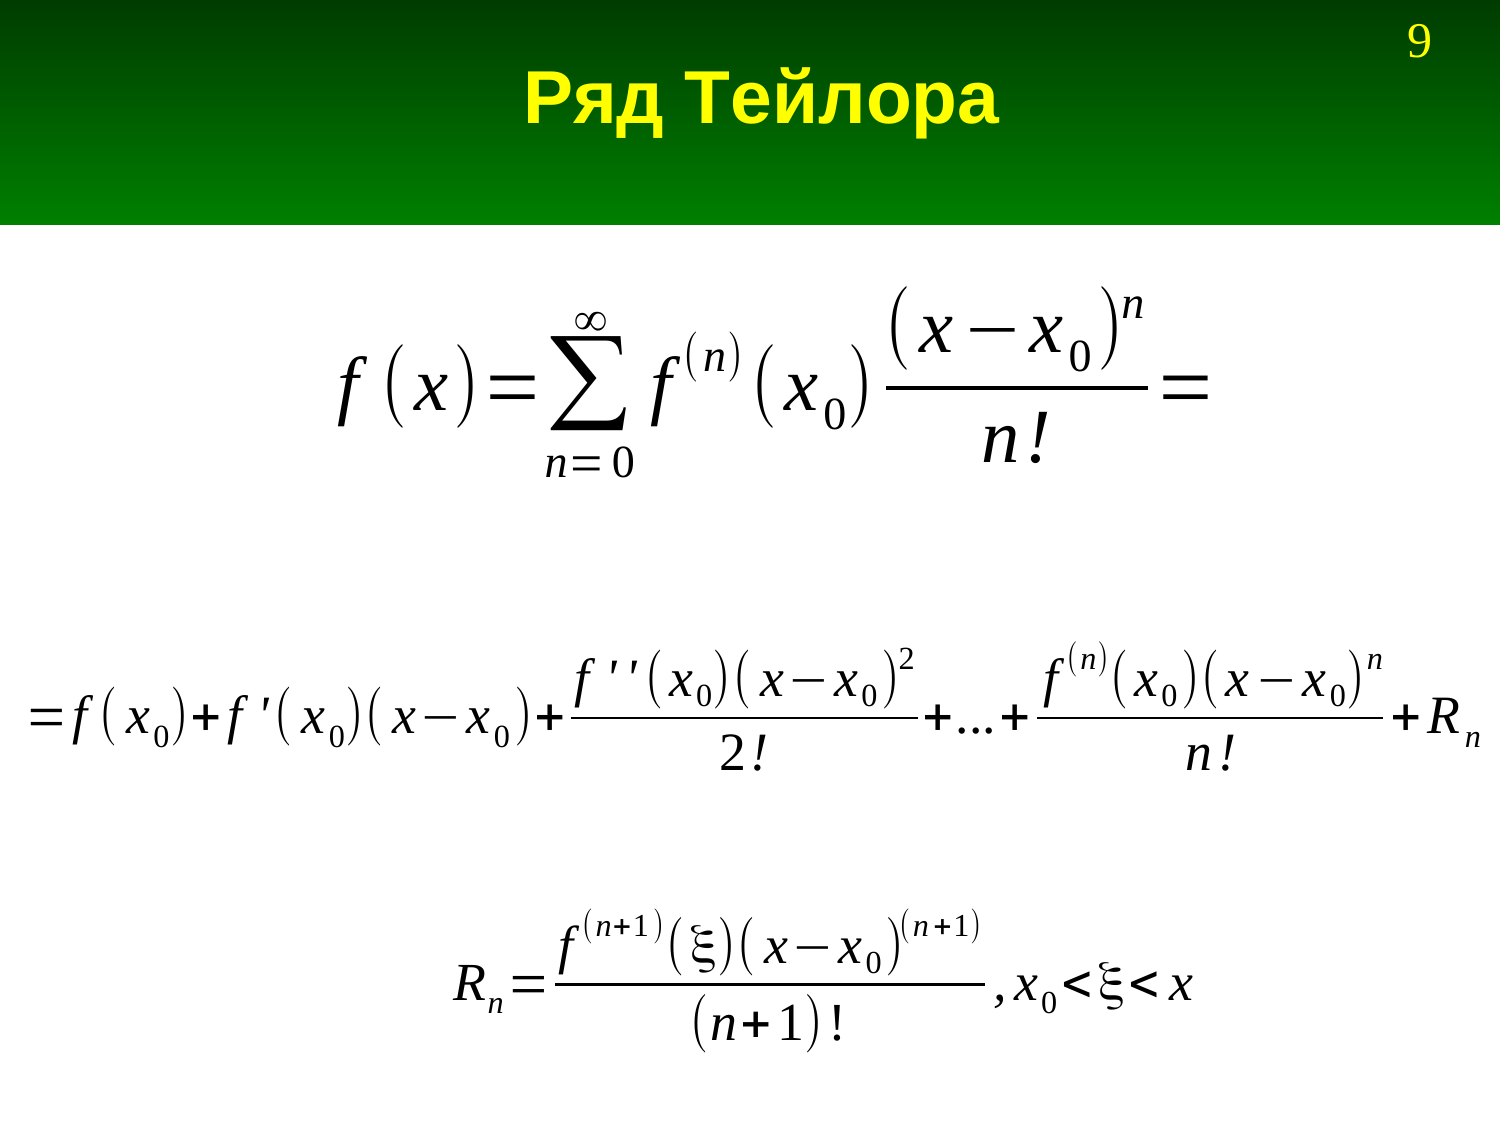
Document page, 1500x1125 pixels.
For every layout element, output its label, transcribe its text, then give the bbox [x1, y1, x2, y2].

title Ряд Тейлора [123, 0, 1399, 188]
chart [11, 638, 1494, 784]
chart [437, 906, 1207, 1055]
chart [318, 275, 1235, 488]
